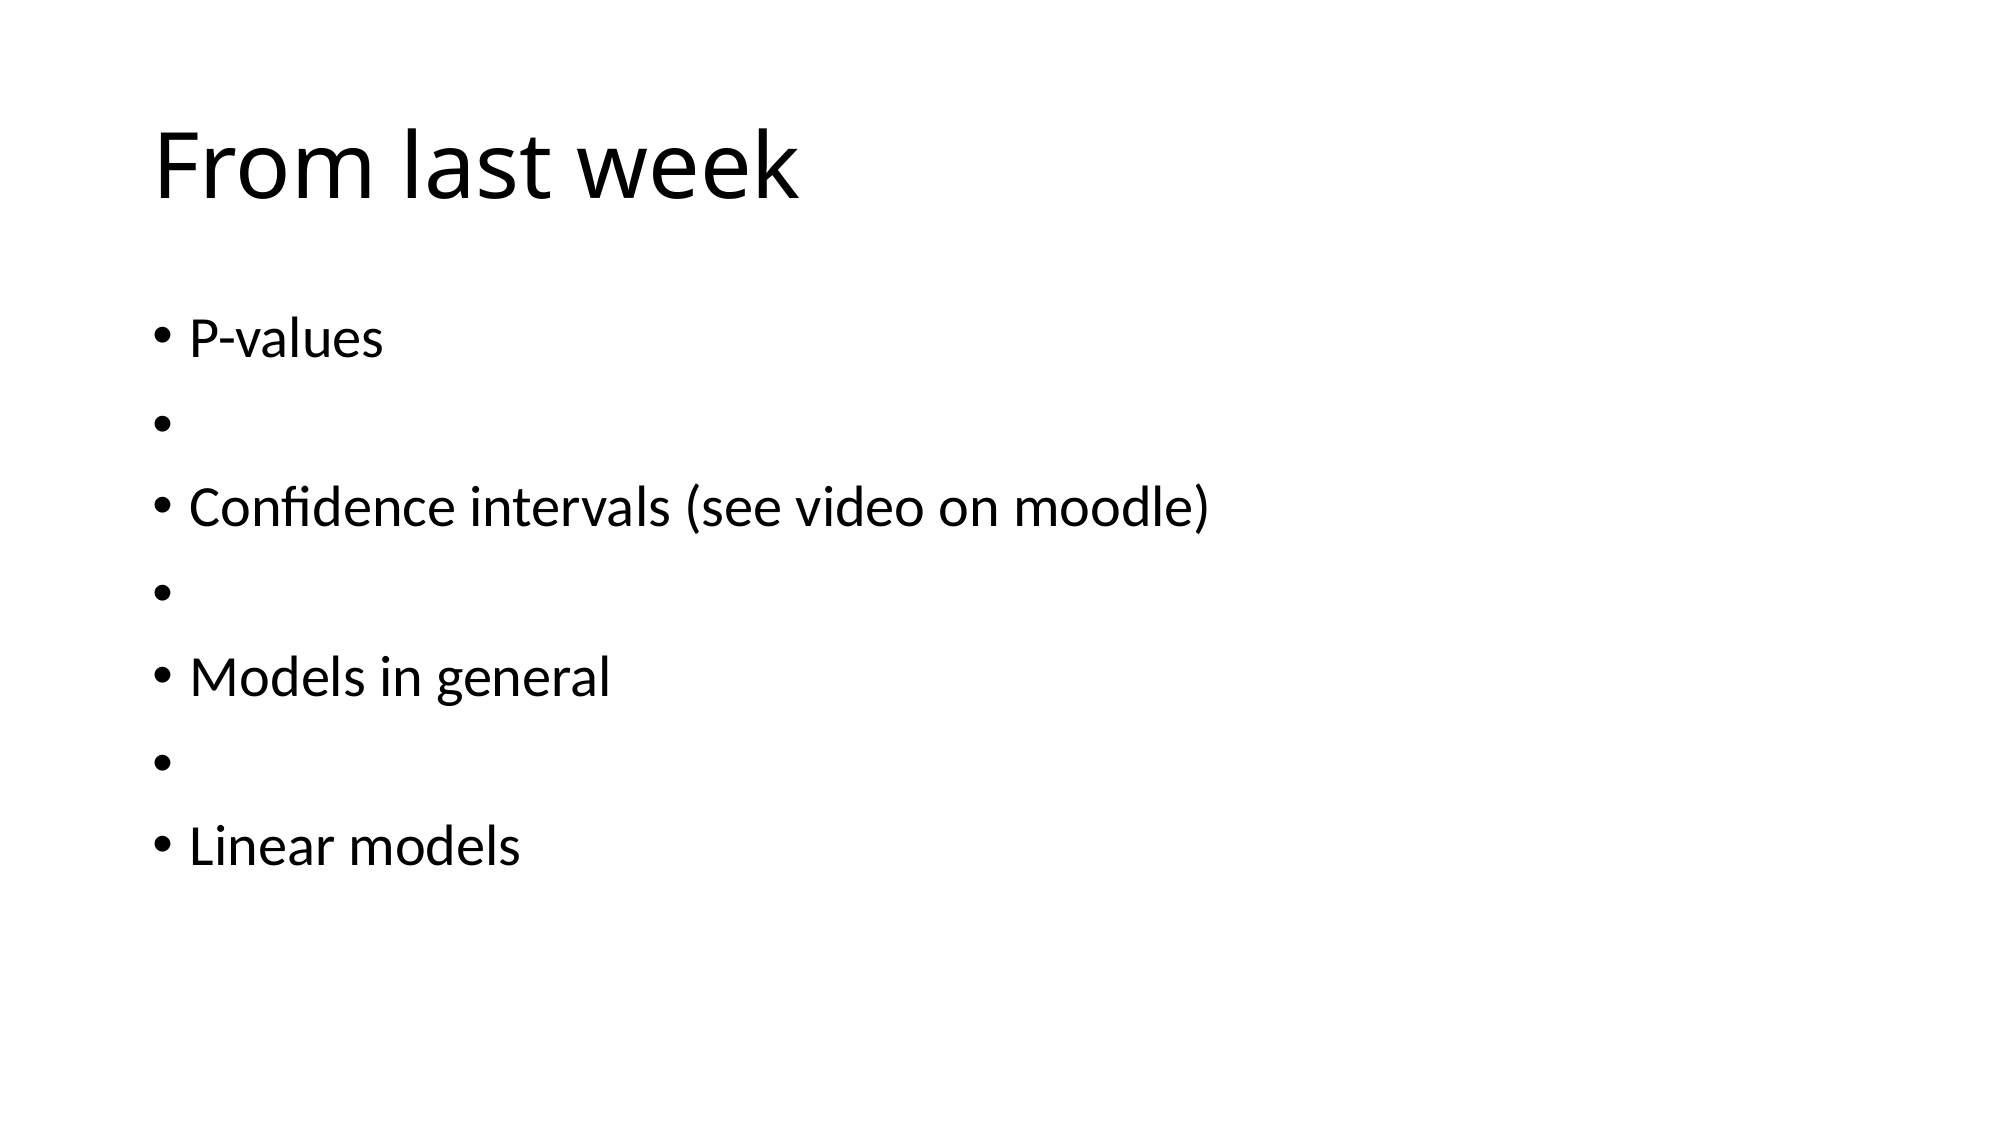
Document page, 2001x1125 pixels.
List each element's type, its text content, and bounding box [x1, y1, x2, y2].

list P-values Confidence intervals (see video on moodle) Models in general Linear models [137, 299, 1863, 1014]
title From last week [137, 59, 1863, 278]
